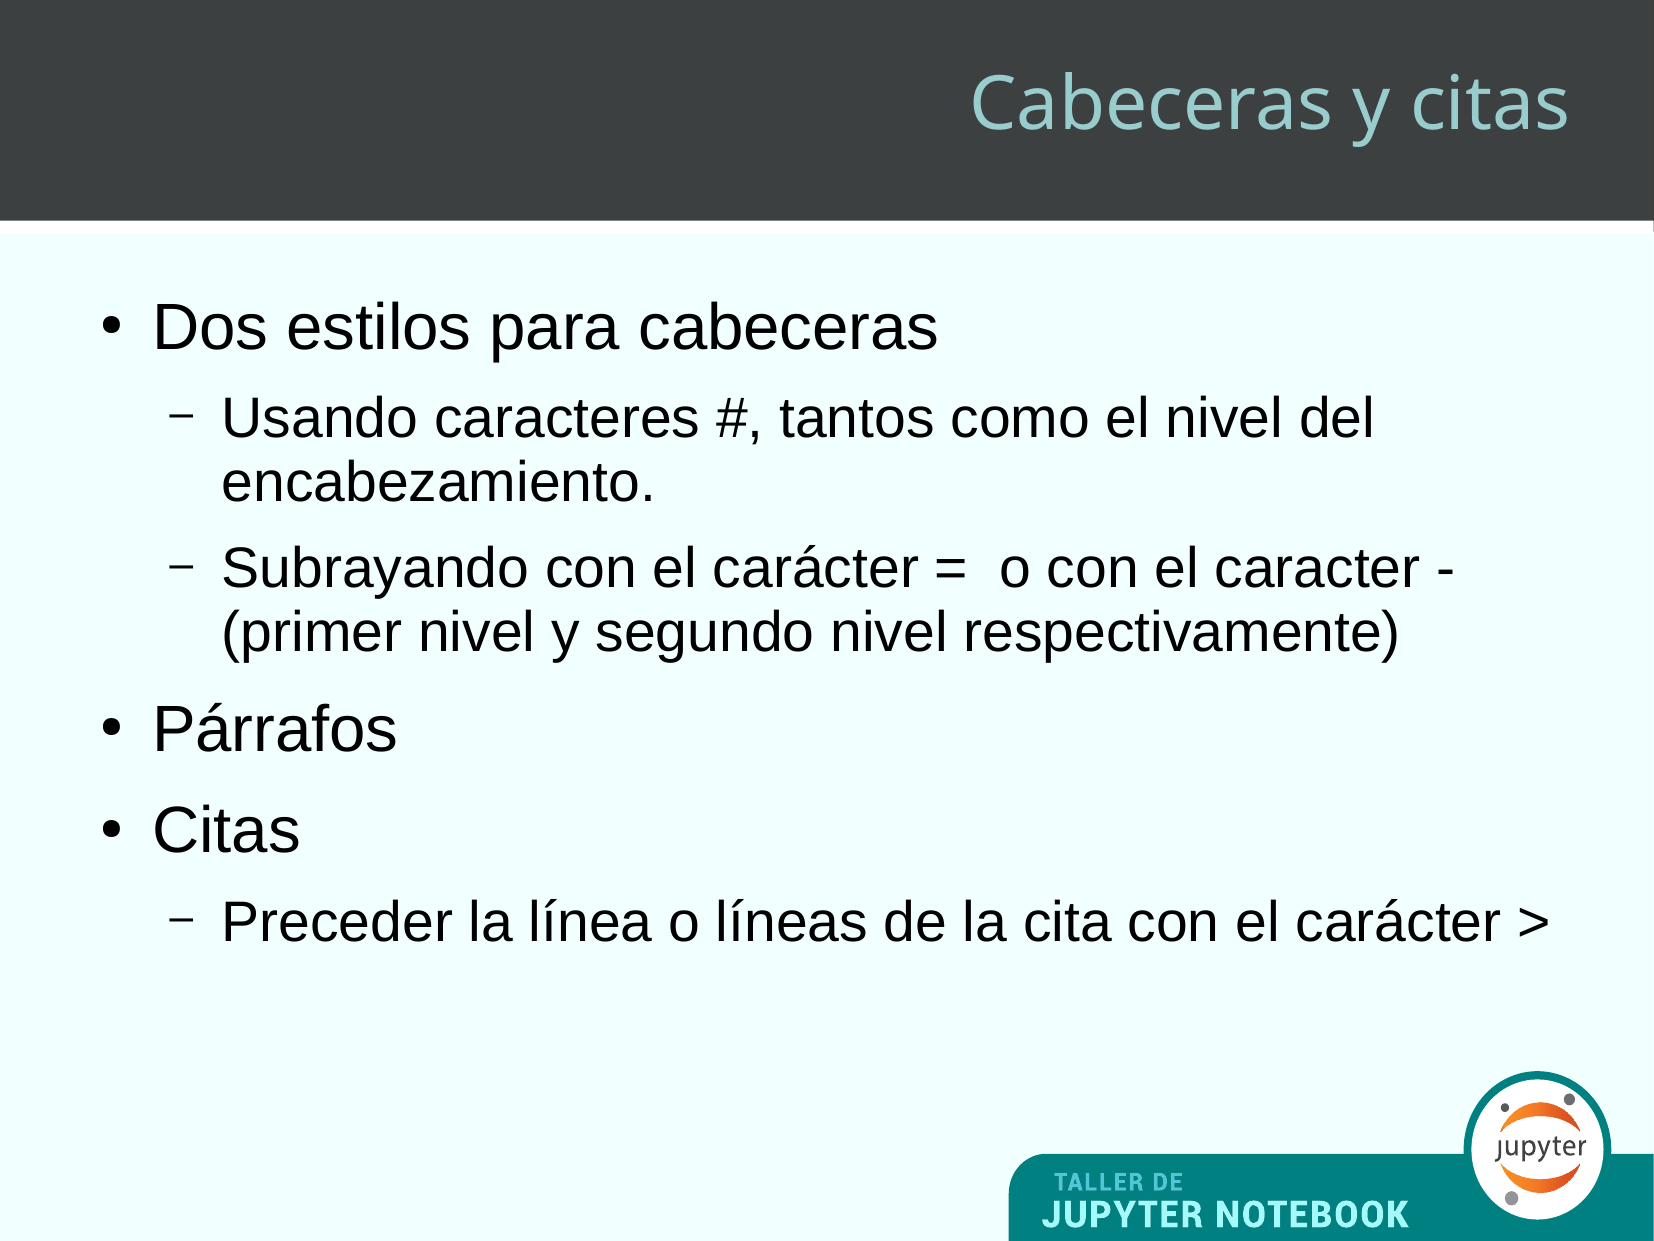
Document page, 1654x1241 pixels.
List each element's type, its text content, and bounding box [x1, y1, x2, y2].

title Cabeceras y citas [82, 49, 1571, 257]
list Dos estilos para cabeceras Usando caracteres #, tantos como el nivel del encabezamiento. Subrayando con el carácter = o con el caracter - (primer nivel y segundo nivel respectivamente) Párrafos Citas Preceder la línea o líneas de la cita con el carácter > [82, 290, 1571, 1010]
